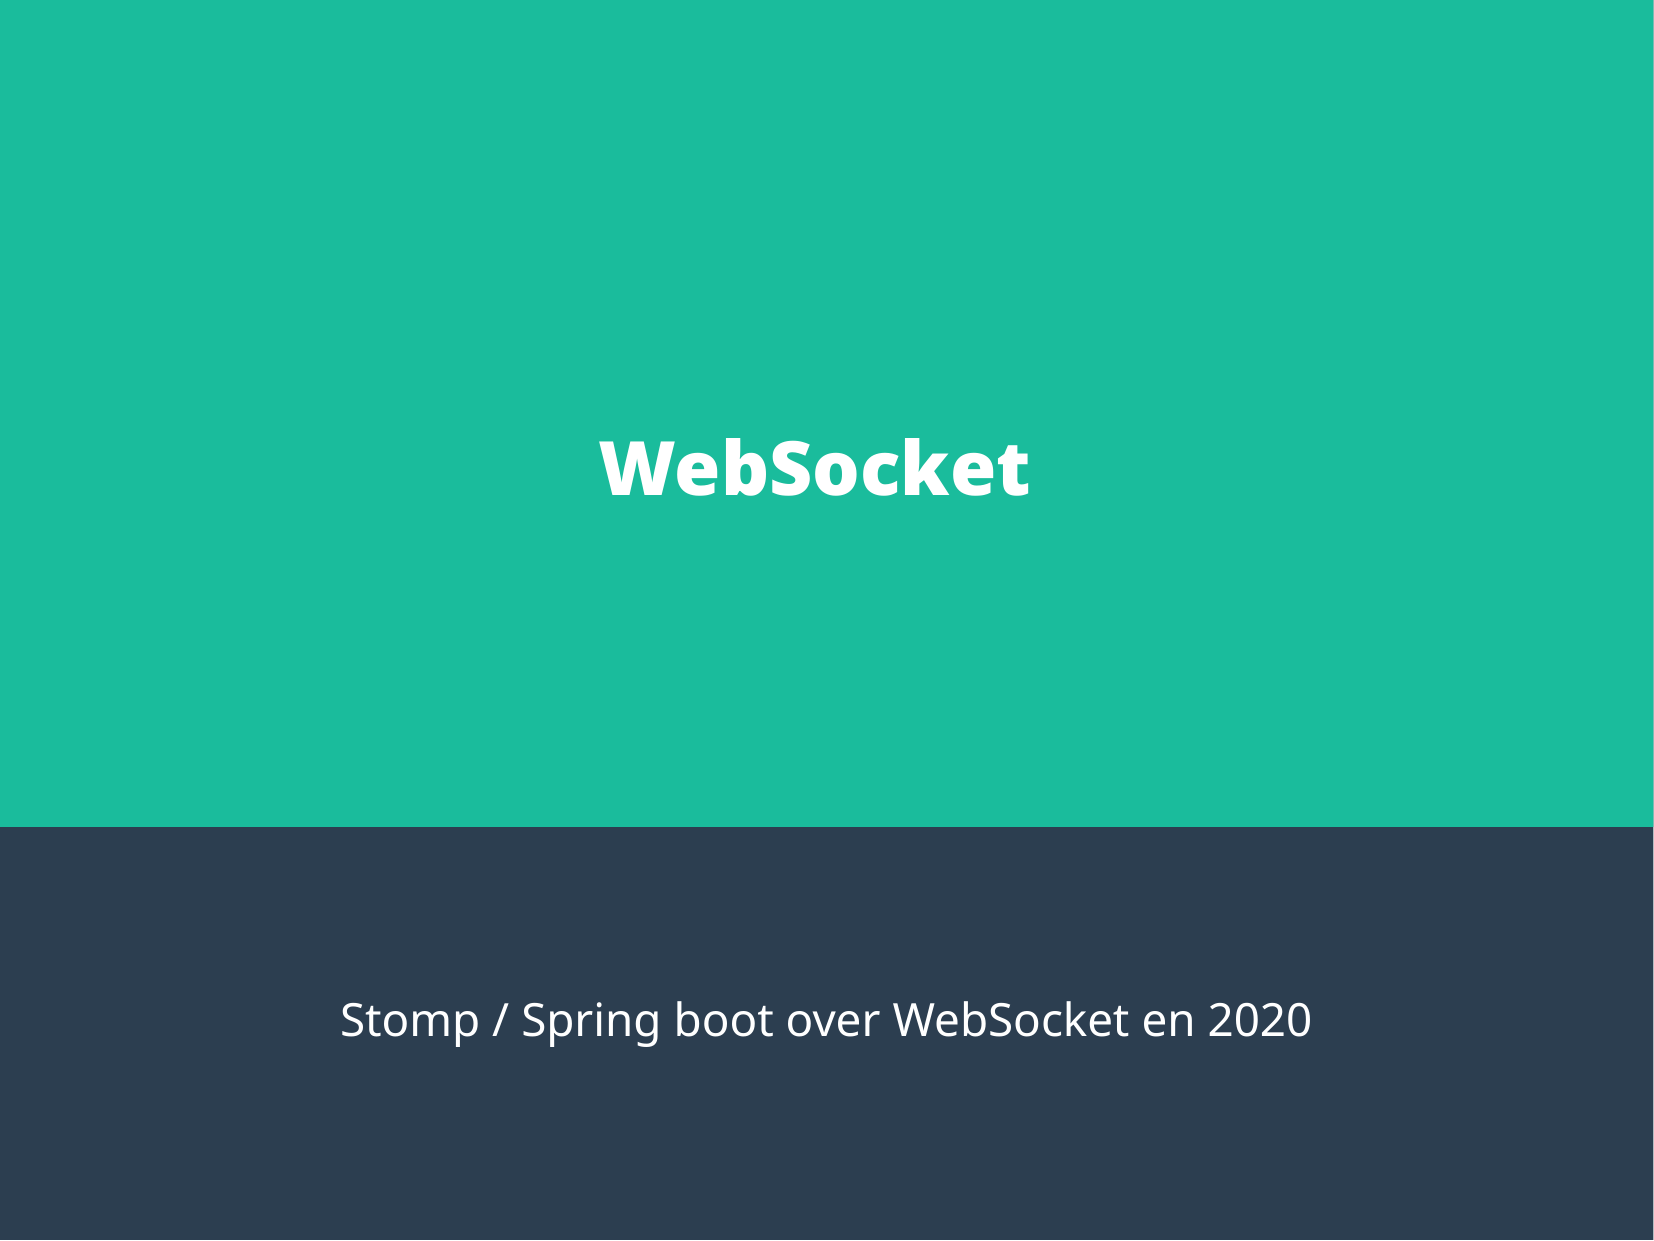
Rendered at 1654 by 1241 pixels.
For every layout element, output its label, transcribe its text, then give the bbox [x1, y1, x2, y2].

subtitle Stomp / Spring boot over WebSocket en 2020 [59, 856, 1595, 1182]
title WebSocket [47, 362, 1583, 520]
